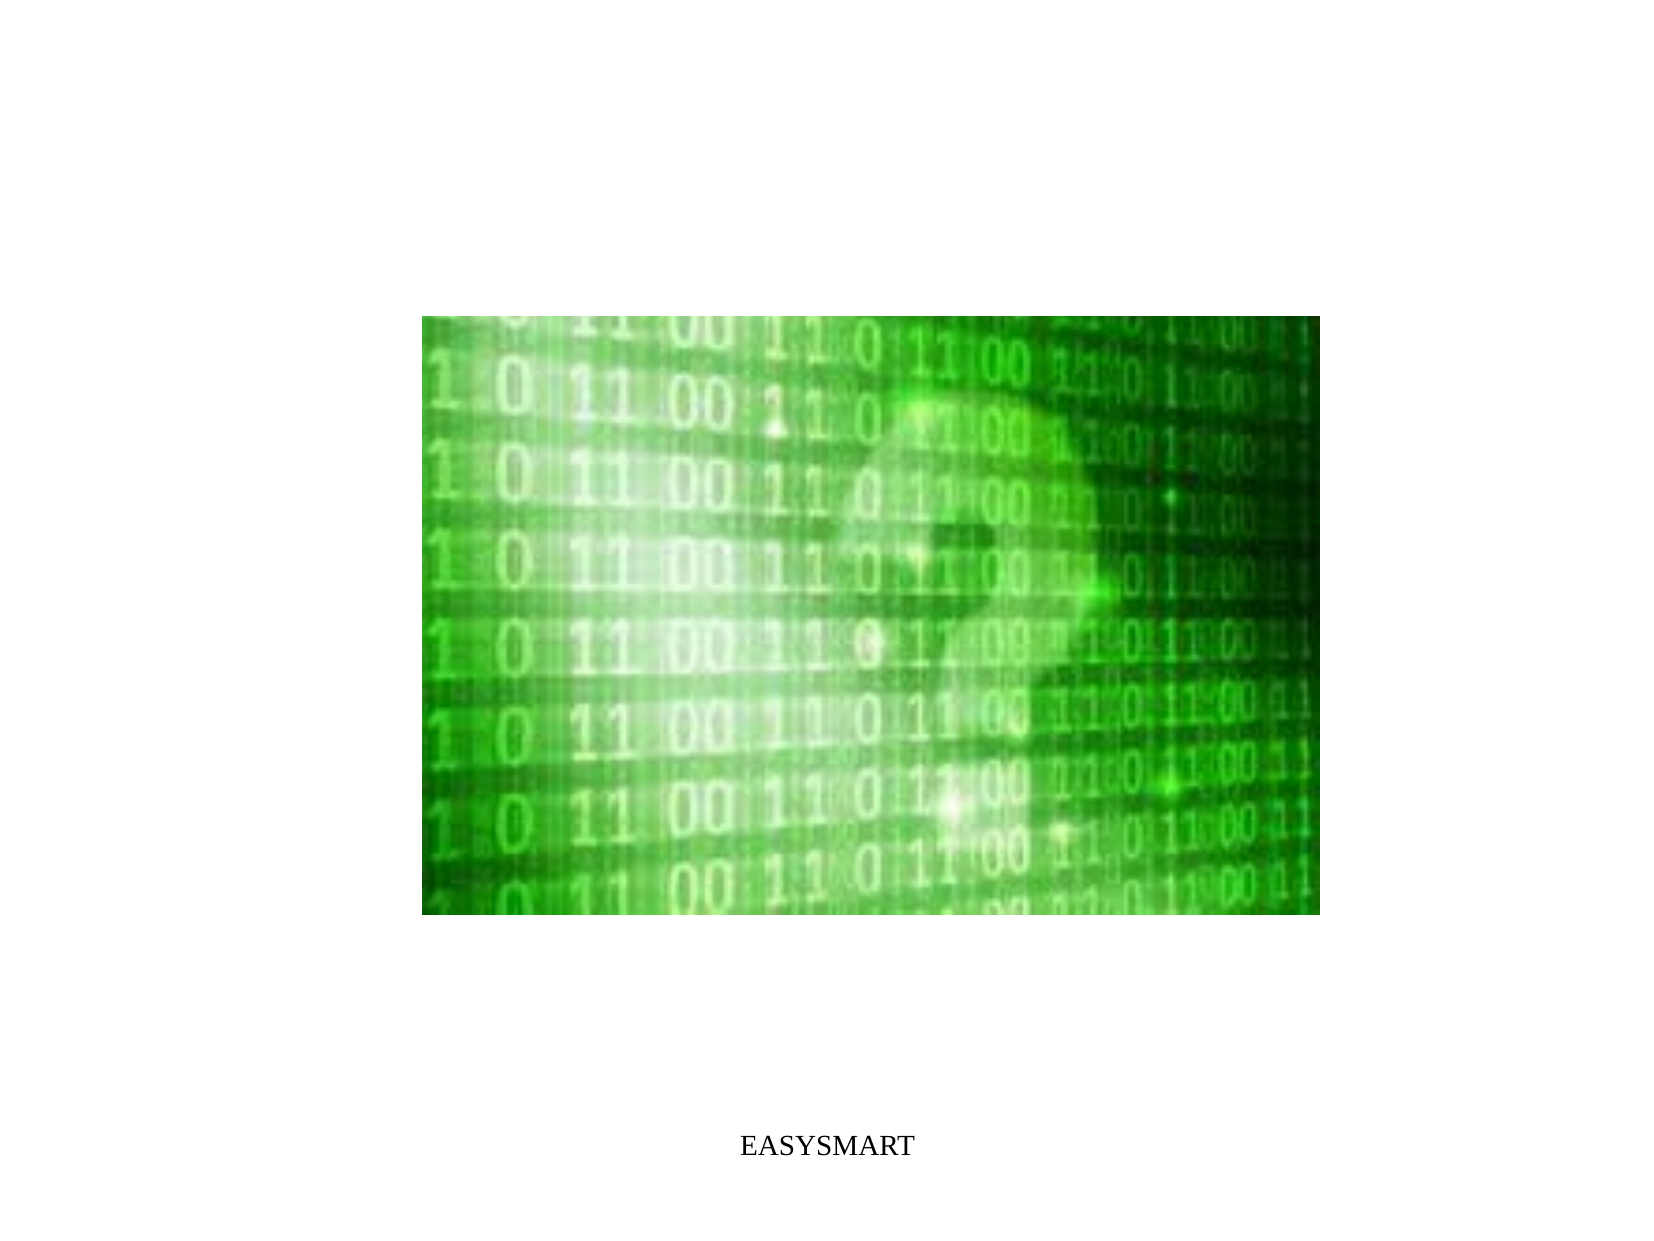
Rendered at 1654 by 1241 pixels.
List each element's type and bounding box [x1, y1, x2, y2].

picture [422, 316, 1320, 915]
